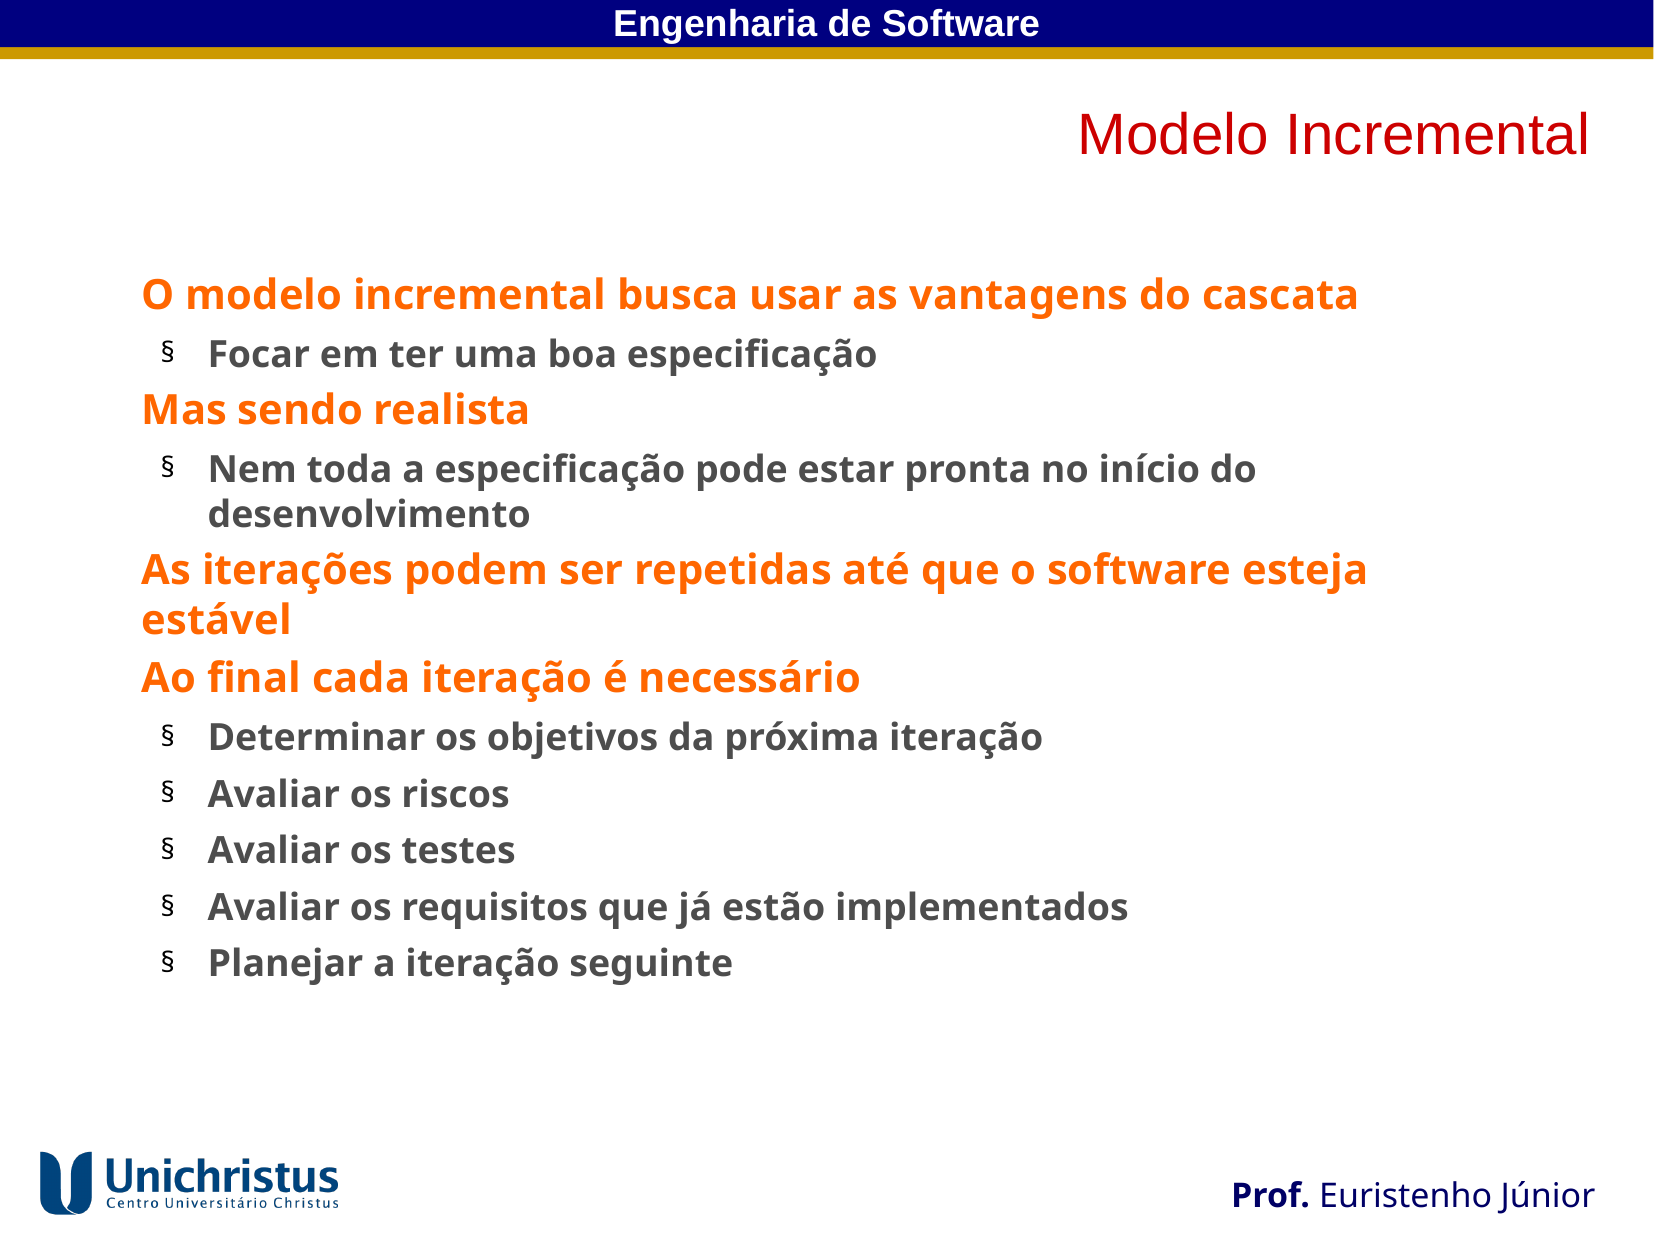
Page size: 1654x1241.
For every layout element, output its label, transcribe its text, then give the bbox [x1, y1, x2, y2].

picture [35, 1148, 343, 1217]
text_box Prof. Euristenho Júnior [1216, 1163, 1654, 1224]
text_box [0, 48, 1654, 60]
text_box Engenharia de Software [0, 0, 1654, 48]
text_box Modelo Incremental [1062, 94, 1630, 201]
text_box O modelo incremental busca usar as vantagens do cascata Focar em ter uma boa especificação Mas sendo realista Nem toda a especificação pode estar pronta no início do desenvolvimento As iterações podem ser repetidas até que o software esteja estável Ao final cada iteração é necessário Determinar os objetivos da próxima iteração Avaliar os riscos Avaliar os testes Avaliar os requisitos que já estão implementados Planejar a iteração seguinte [70, 260, 1421, 1040]
